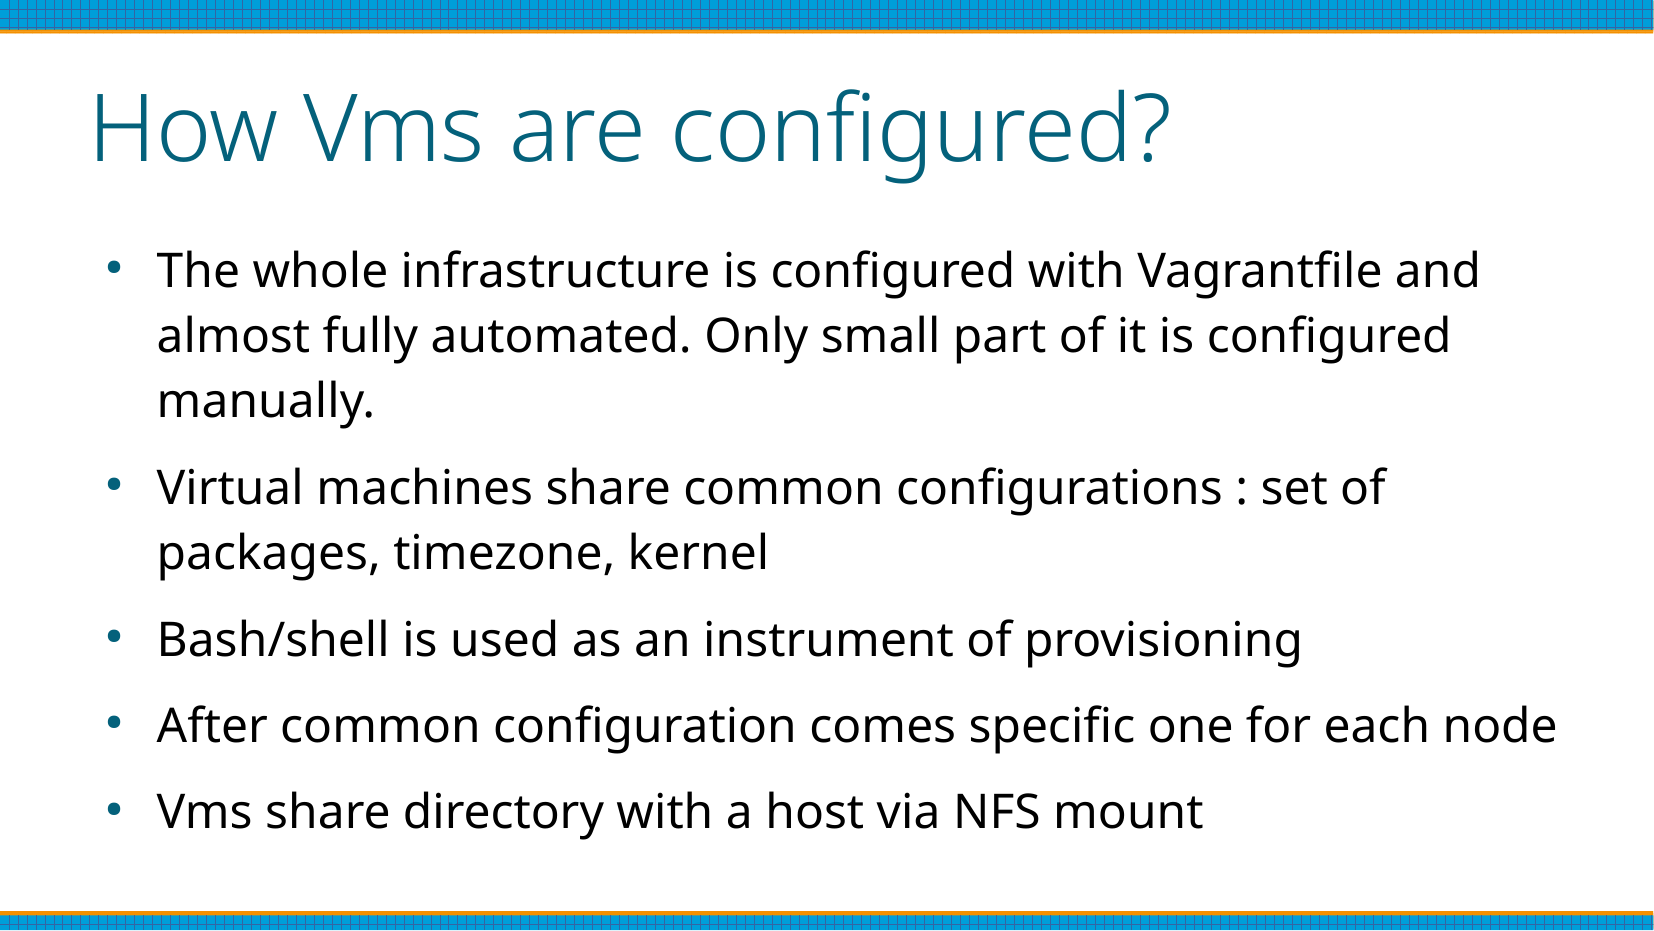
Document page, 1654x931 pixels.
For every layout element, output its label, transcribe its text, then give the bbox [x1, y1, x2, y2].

list The whole infrastructure is configured with Vagrantfile and almost fully automated. Only small part of it is configured manually. Virtual machines share common configurations : set of packages, timezone, kernel Bash/shell is used as an instrument of provisioning After common configuration comes specific one for each node Vms share directory with a host via NFS mount [88, 236, 1565, 901]
title How Vms are configured? [88, 44, 1565, 207]
